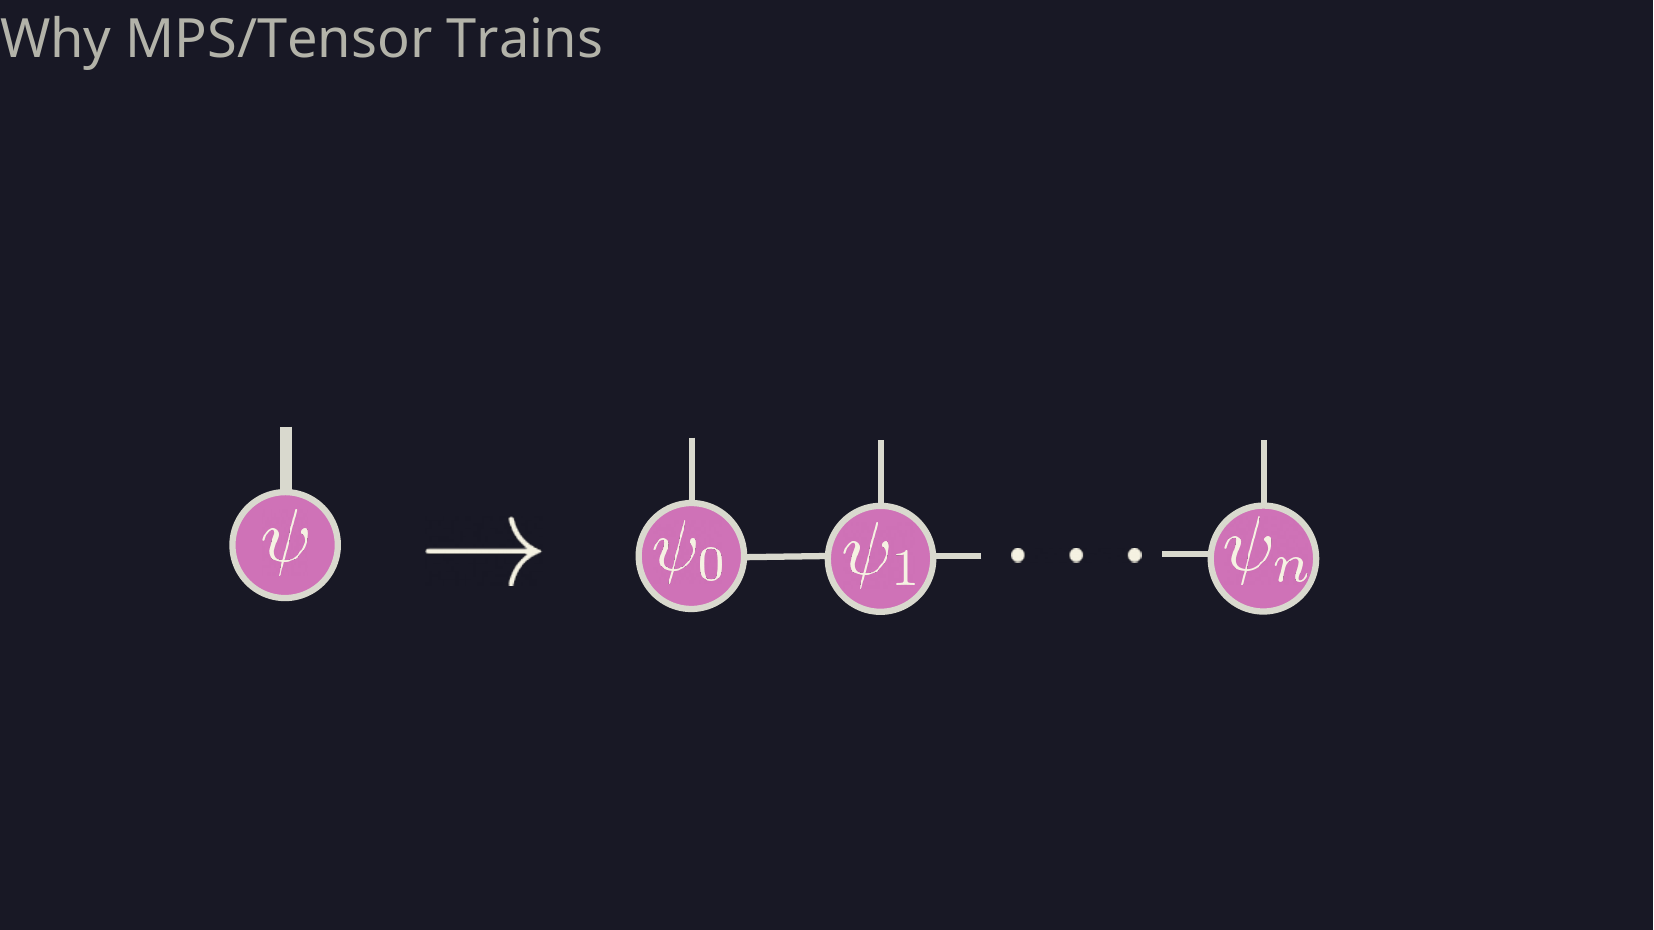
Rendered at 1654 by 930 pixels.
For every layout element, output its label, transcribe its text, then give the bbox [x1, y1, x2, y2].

text_box [1210, 523, 1317, 612]
text_box [1232, 505, 1295, 516]
picture [653, 520, 722, 584]
picture [1224, 516, 1308, 585]
text_box [827, 505, 934, 612]
picture [262, 509, 308, 576]
text_box Why MPS/Tensor Trains [0, 0, 951, 75]
picture [1011, 548, 1142, 563]
text_box [638, 503, 745, 609]
picture [425, 516, 543, 586]
picture [843, 522, 915, 589]
text_box [232, 492, 338, 599]
